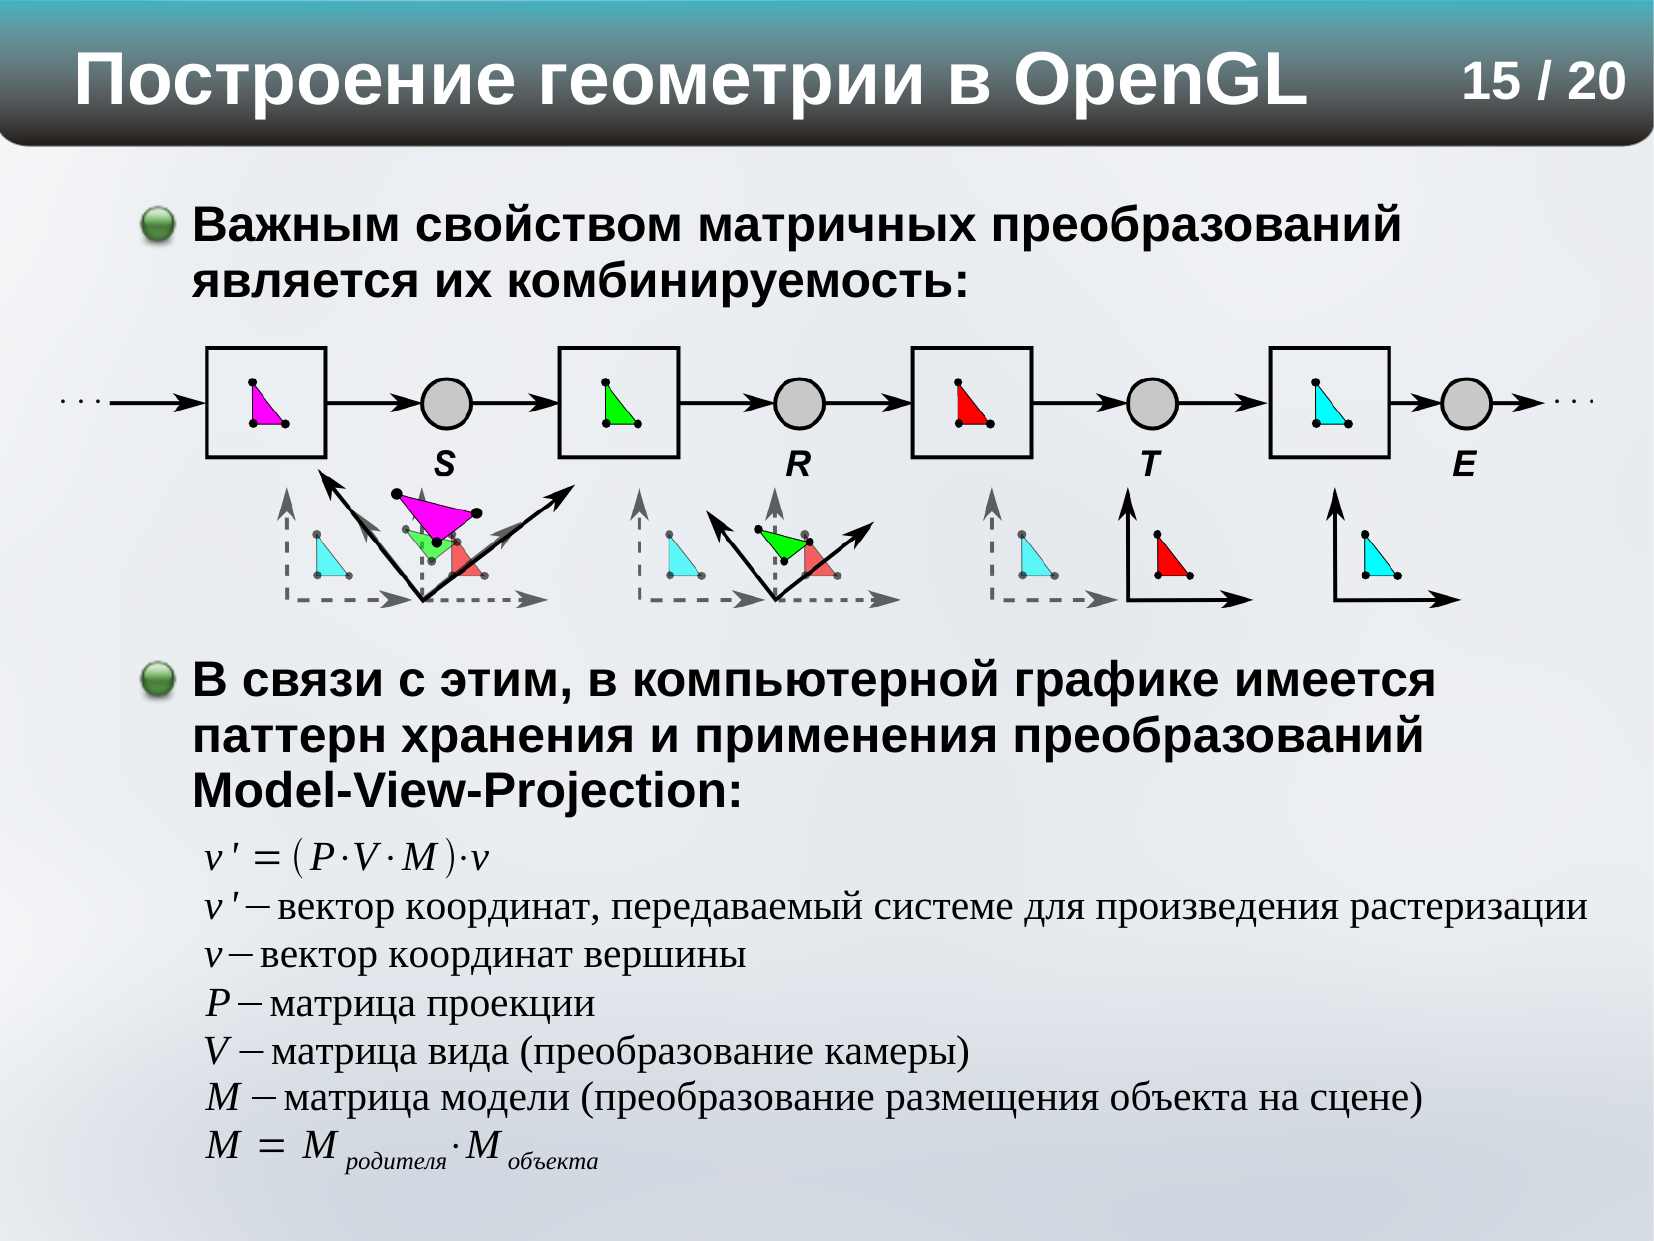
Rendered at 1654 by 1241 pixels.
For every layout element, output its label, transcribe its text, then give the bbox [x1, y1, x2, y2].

text_box В связи с этим, в компьютерной графике имеется паттерн хранения и применения преобразований Model-View-Projection: [118, 643, 1595, 826]
chart [196, 832, 1599, 1175]
text_box <номер> / 20 [1446, 42, 1654, 179]
picture [0, 0, 1654, 1241]
text_box Важным свойством матричных преобразований является их комбинируемость: [118, 189, 1595, 316]
text_box Построение геометрии в OpenGL [59, 29, 1418, 129]
